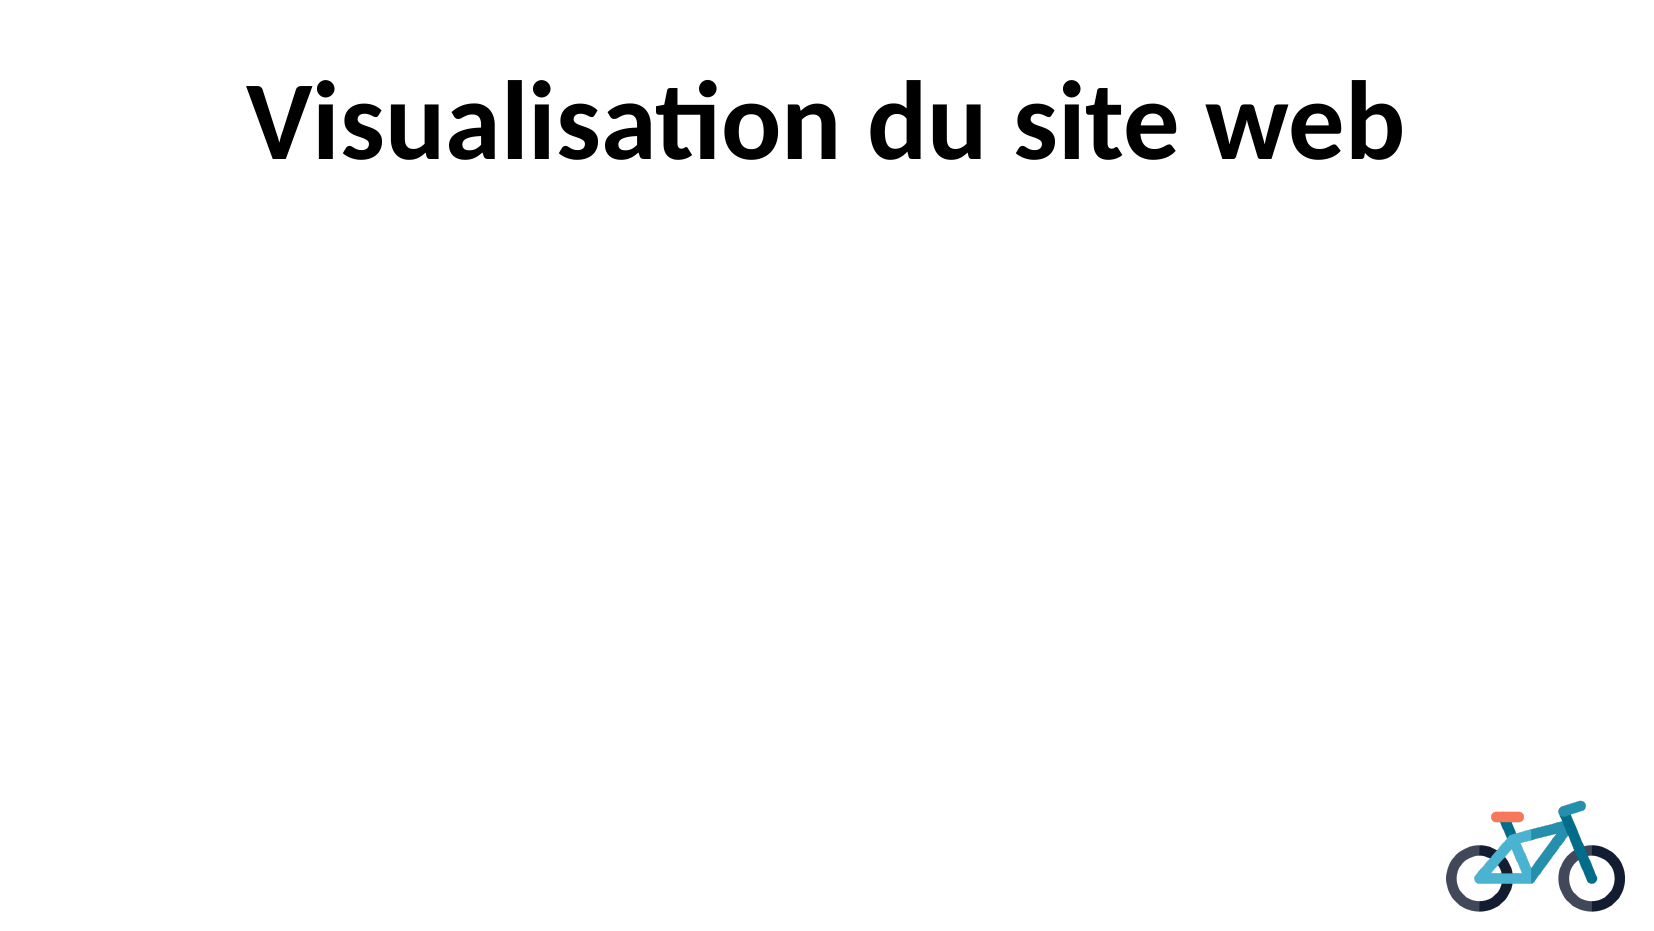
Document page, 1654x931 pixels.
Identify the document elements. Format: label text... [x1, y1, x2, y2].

picture [1446, 767, 1625, 931]
title Visualisation du site web [82, 37, 1571, 193]
